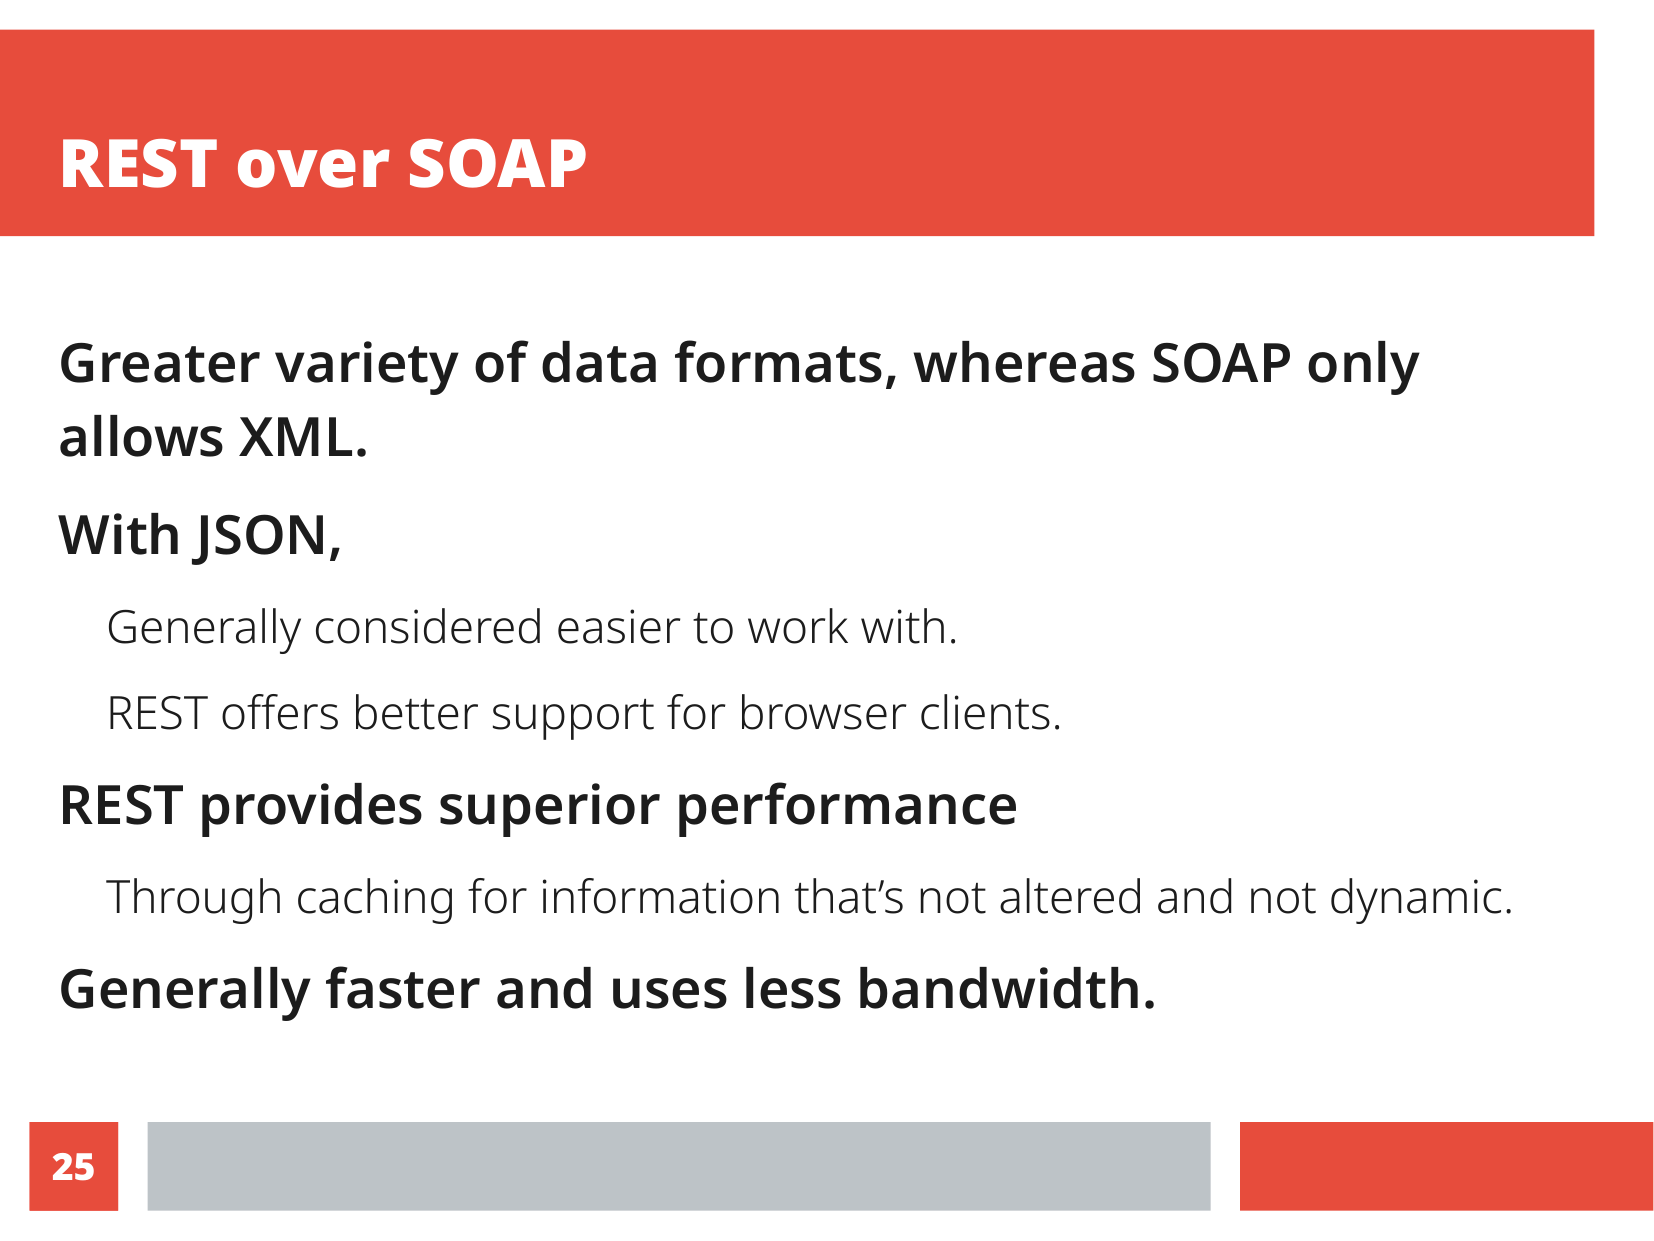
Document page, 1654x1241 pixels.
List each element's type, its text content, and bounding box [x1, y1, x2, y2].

title REST over SOAP [59, 59, 1595, 207]
list Greater variety of data formats, whereas SOAP only allows XML. With JSON, Generally considered easier to work with. REST offers better support for browser clients. REST provides superior performance Through caching for information that’s not altered and not dynamic. Generally faster and uses less bandwidth. [59, 324, 1565, 1093]
